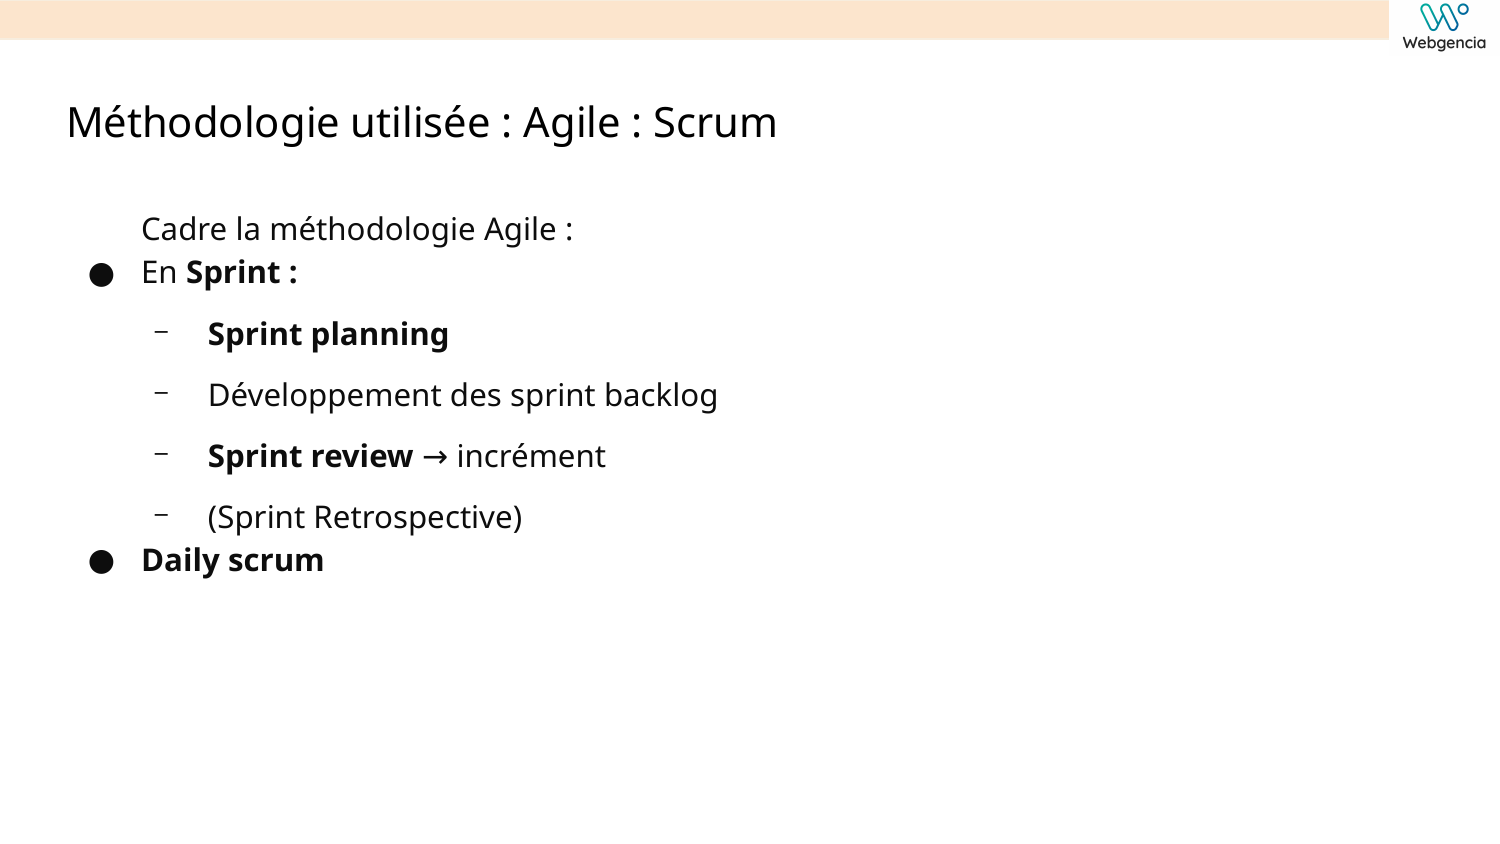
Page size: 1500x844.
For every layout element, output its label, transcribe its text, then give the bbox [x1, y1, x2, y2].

title Méthodologie utilisée : Agile : Scrum [51, 72, 1449, 167]
text_box [0, 0, 1389, 40]
list Cadre la méthodologie Agile : En Sprint : Sprint planning Développement des sprint backlog Sprint review → incrément (Sprint Retrospective) Daily scrum [51, 189, 1449, 750]
picture [1389, 0, 1500, 56]
